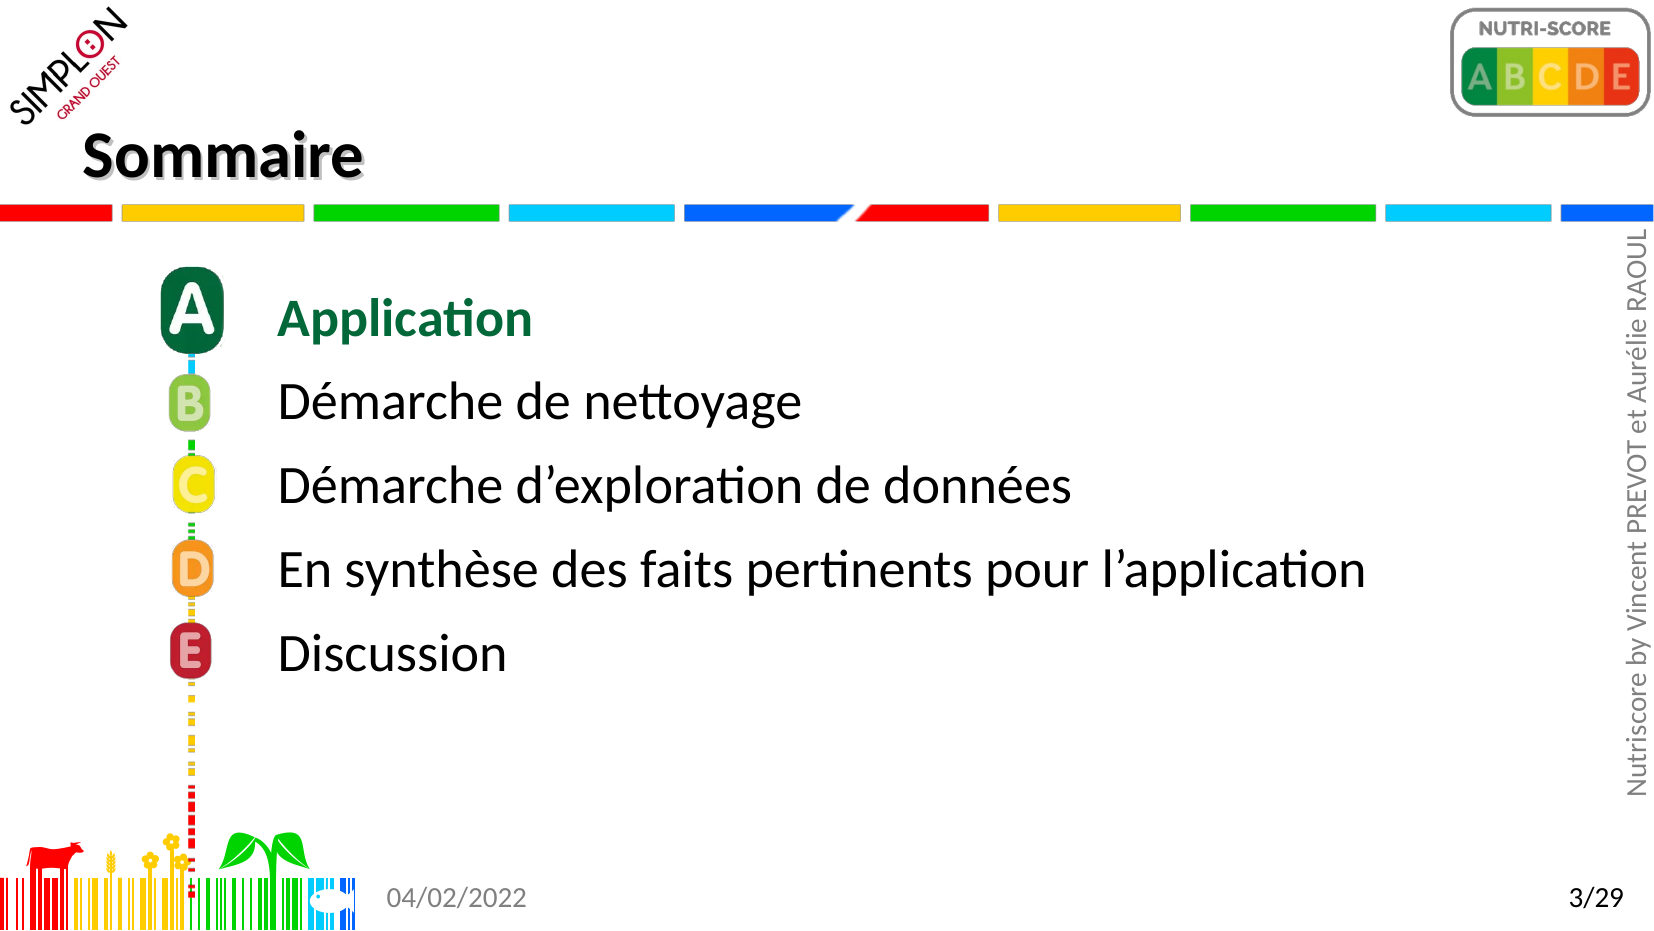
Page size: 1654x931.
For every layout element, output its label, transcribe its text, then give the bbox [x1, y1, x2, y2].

picture [2, 2, 147, 147]
title Sommaire [82, 108, 1571, 213]
picture [0, 373, 355, 930]
picture [1448, 4, 1654, 119]
list Application Démarche de nettoyage Démarche d’exploration de données En synthèse des faits pertinents pour l’application Discussion [206, 295, 1577, 827]
picture [159, 265, 225, 355]
picture [0, 200, 1654, 225]
